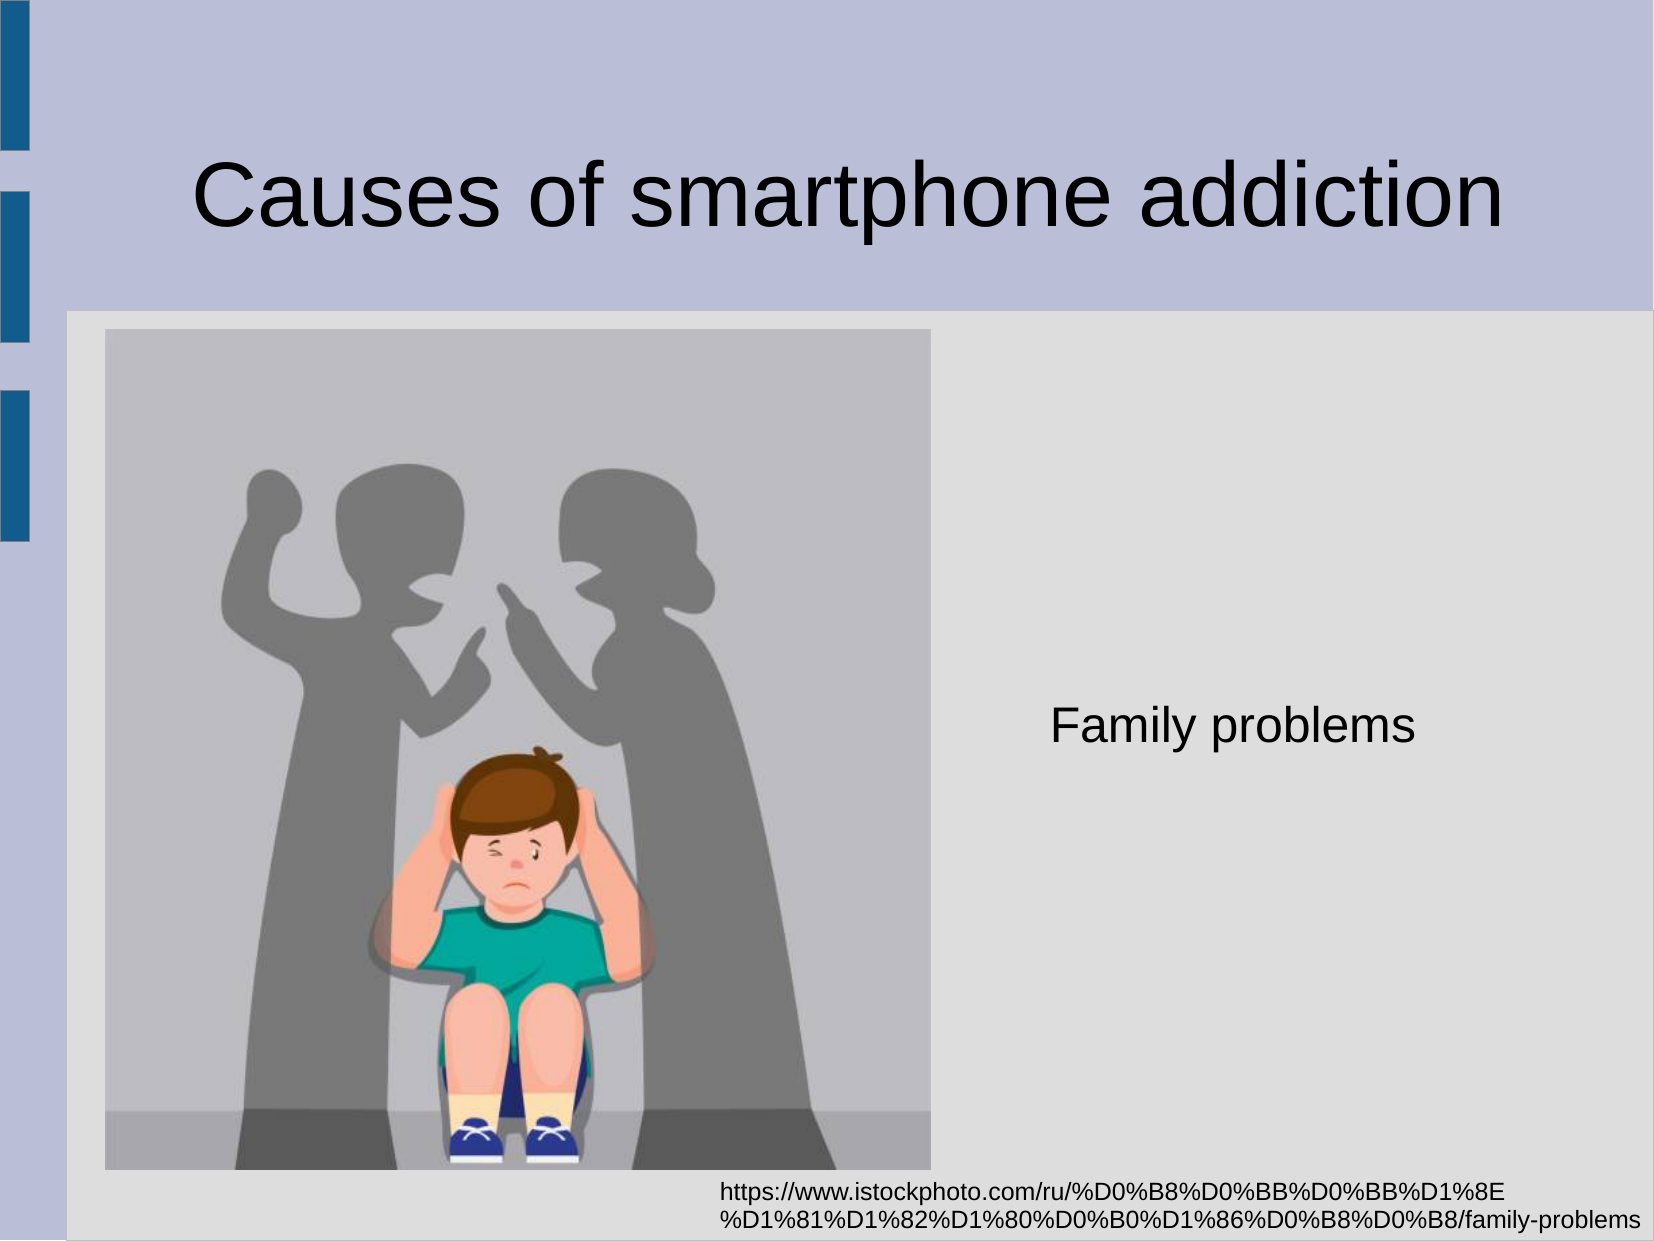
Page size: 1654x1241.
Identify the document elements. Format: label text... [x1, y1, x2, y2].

text_box Family problems [1035, 690, 1654, 817]
title Causes of smartphone addiction [121, 91, 1534, 299]
text_box https://www.istockphoto.com/ru/%D0%B8%D0%BB%D0%BB%D1%8E%D1%81%D1%82%D1%80%D0%B0%D1%86%D0%B8%D0%B8/family-problems [705, 1170, 1654, 1241]
picture [105, 329, 931, 1171]
